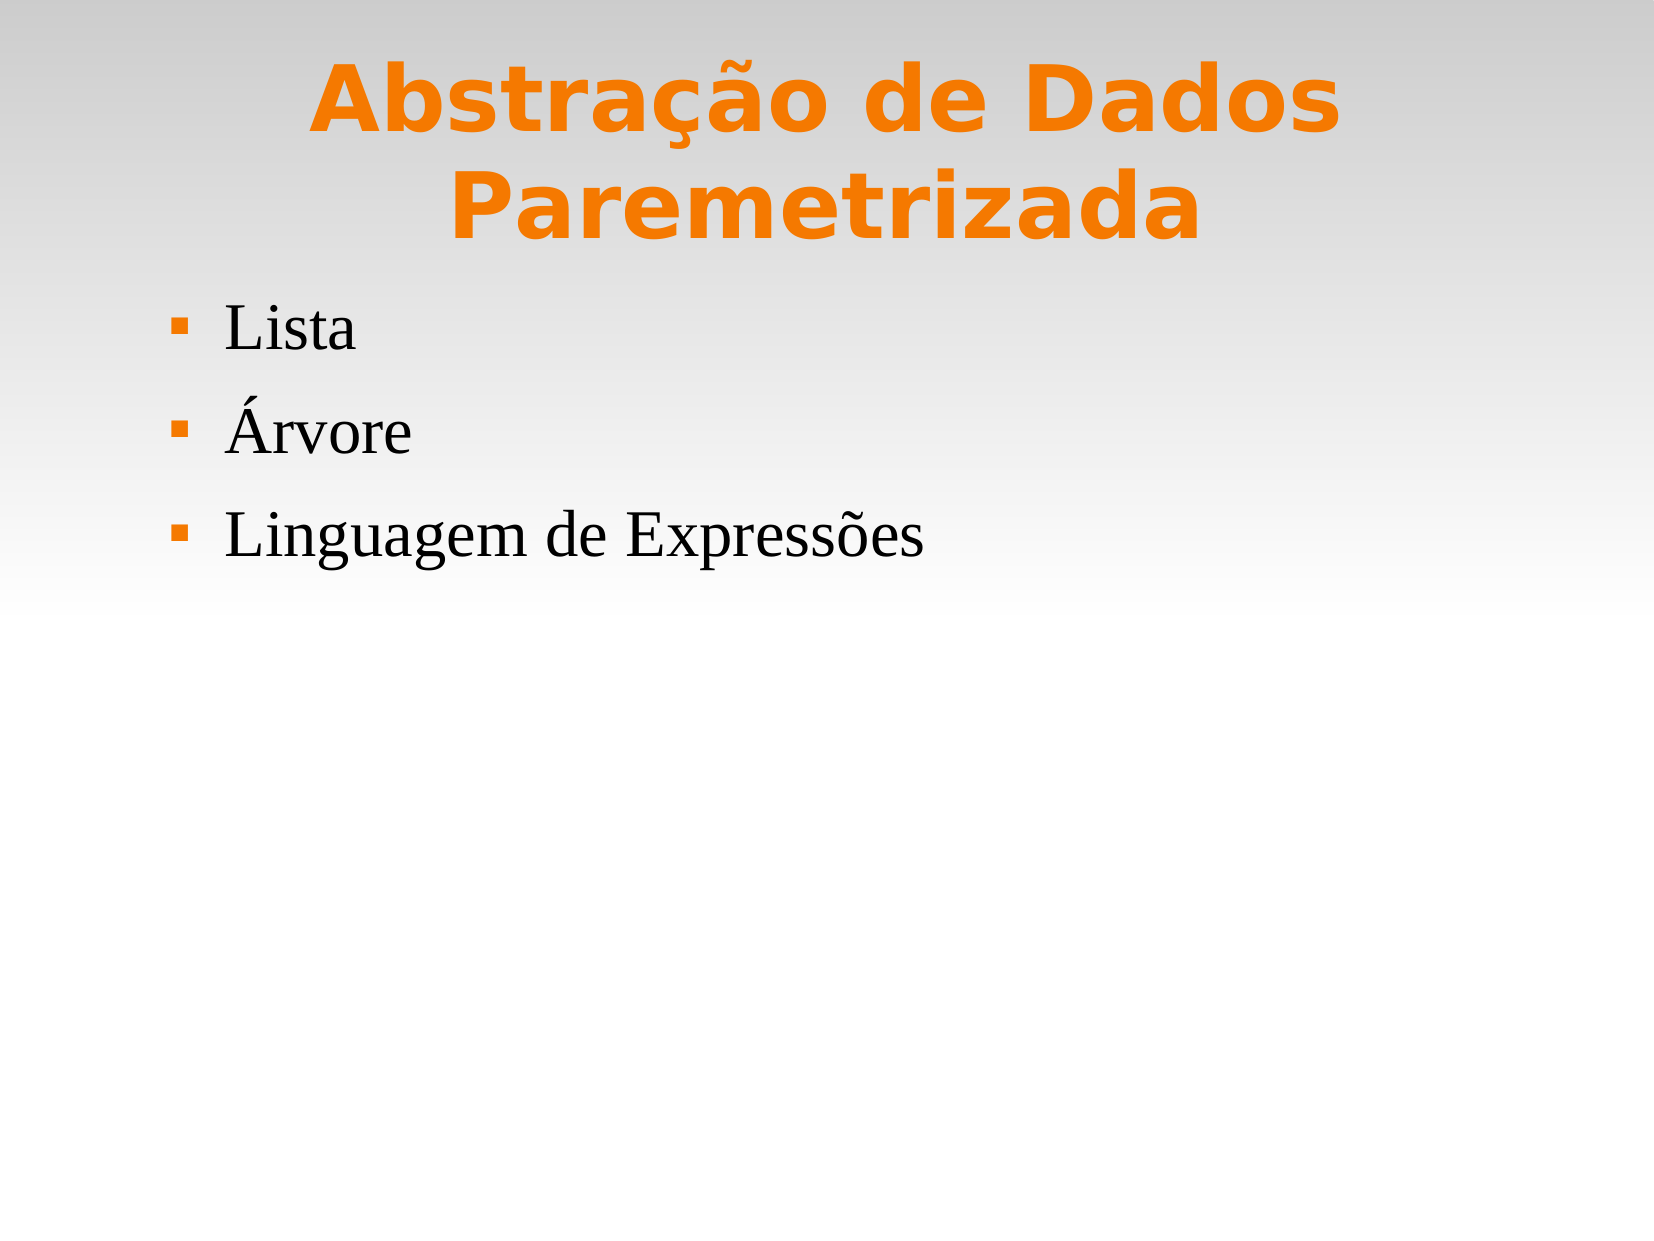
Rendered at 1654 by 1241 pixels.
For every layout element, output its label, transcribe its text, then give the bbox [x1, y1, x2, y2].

list Lista Árvore Linguagem de Expressões [82, 290, 1571, 1109]
title Abstração de Dados Paremetrizada [82, 45, 1571, 261]
